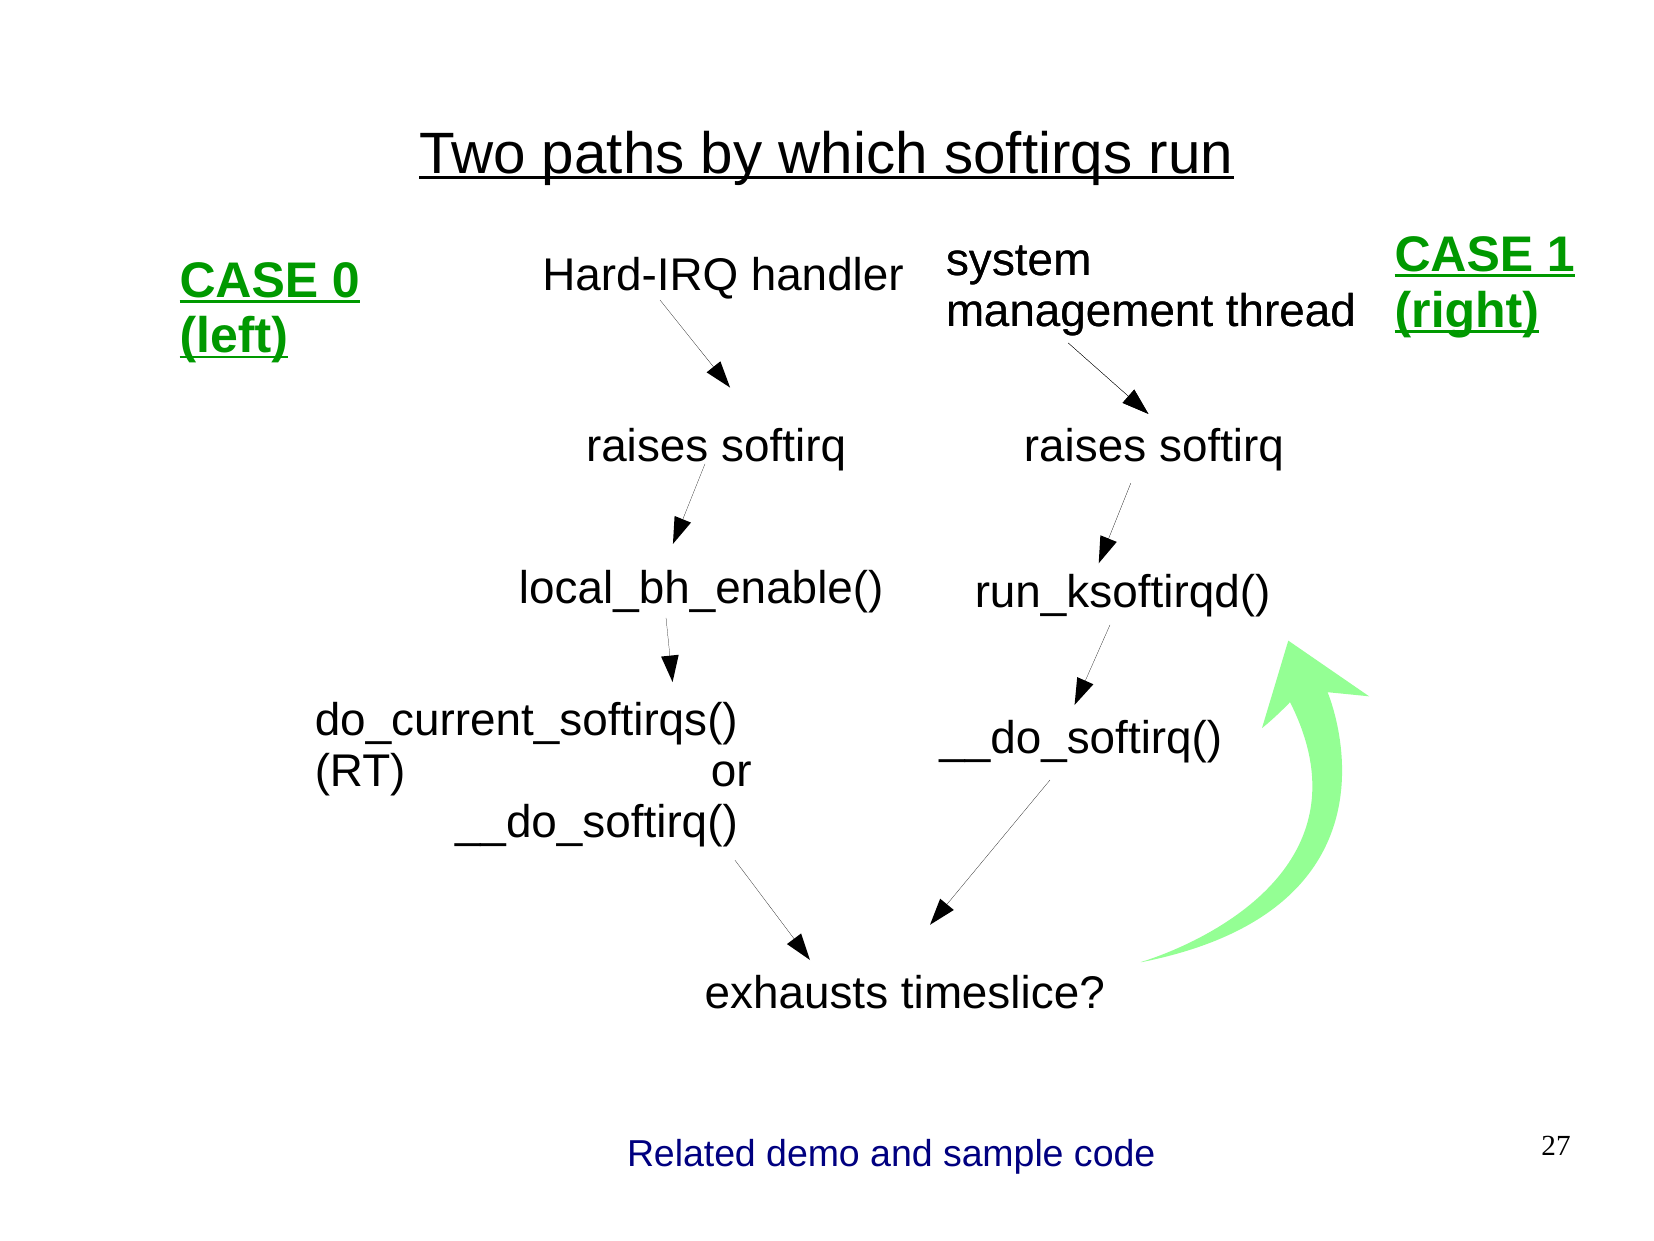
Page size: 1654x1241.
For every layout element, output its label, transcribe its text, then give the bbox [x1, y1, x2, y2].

text_box raises softirq [996, 412, 1345, 479]
title Two paths by which softirqs run [82, 49, 1571, 257]
text_box CASE 1 (right) [1379, 218, 1591, 346]
text_box Related demo and sample code [612, 1125, 1171, 1182]
text_box do_current_softirqs() (RT) or __do_softirq() [300, 686, 811, 856]
text_box exhausts timeslice? [689, 960, 1141, 1027]
text_box local_bh_enable() [504, 554, 899, 621]
text_box raises softirq [558, 412, 907, 479]
picture [1126, 630, 1410, 1024]
text_box __do_softirq() [924, 705, 1246, 772]
text_box Hard-IRQ handler [527, 241, 919, 318]
text_box run_ksoftirqd() [960, 558, 1286, 625]
text_box system management thread [931, 226, 1379, 345]
text_box CASE 0 (left) [164, 244, 376, 371]
